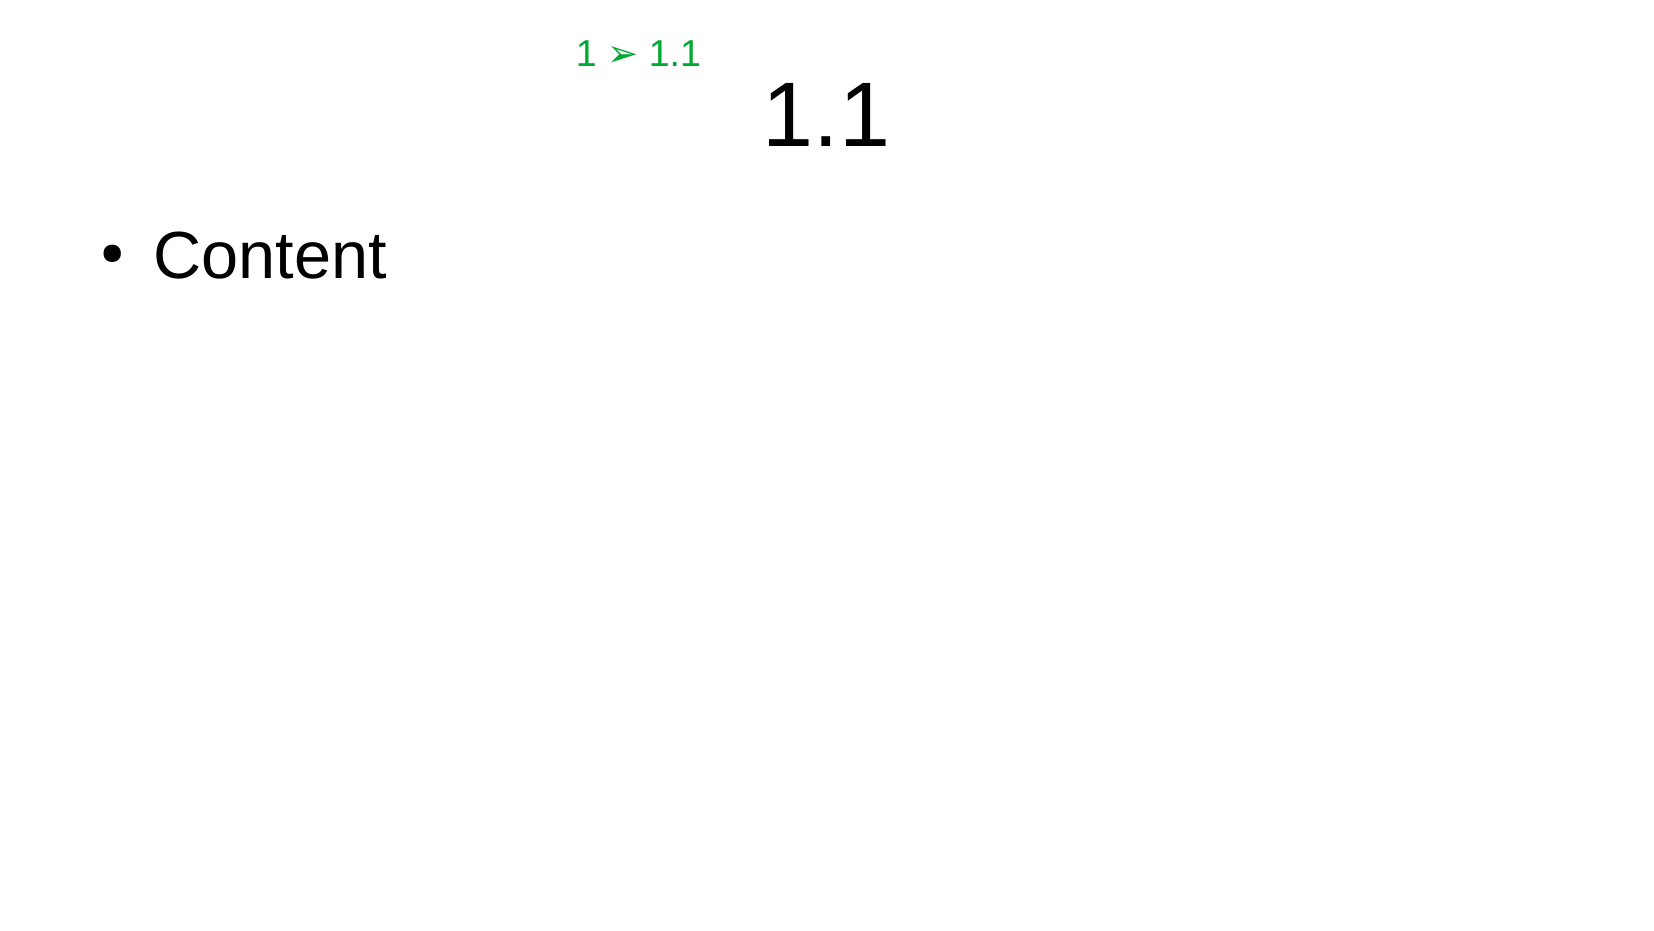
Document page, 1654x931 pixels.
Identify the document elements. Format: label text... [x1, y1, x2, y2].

list Content [82, 217, 1571, 758]
title 1.1 [82, 37, 1571, 193]
text_box 1 ➢ 1.1 [561, 24, 727, 82]
